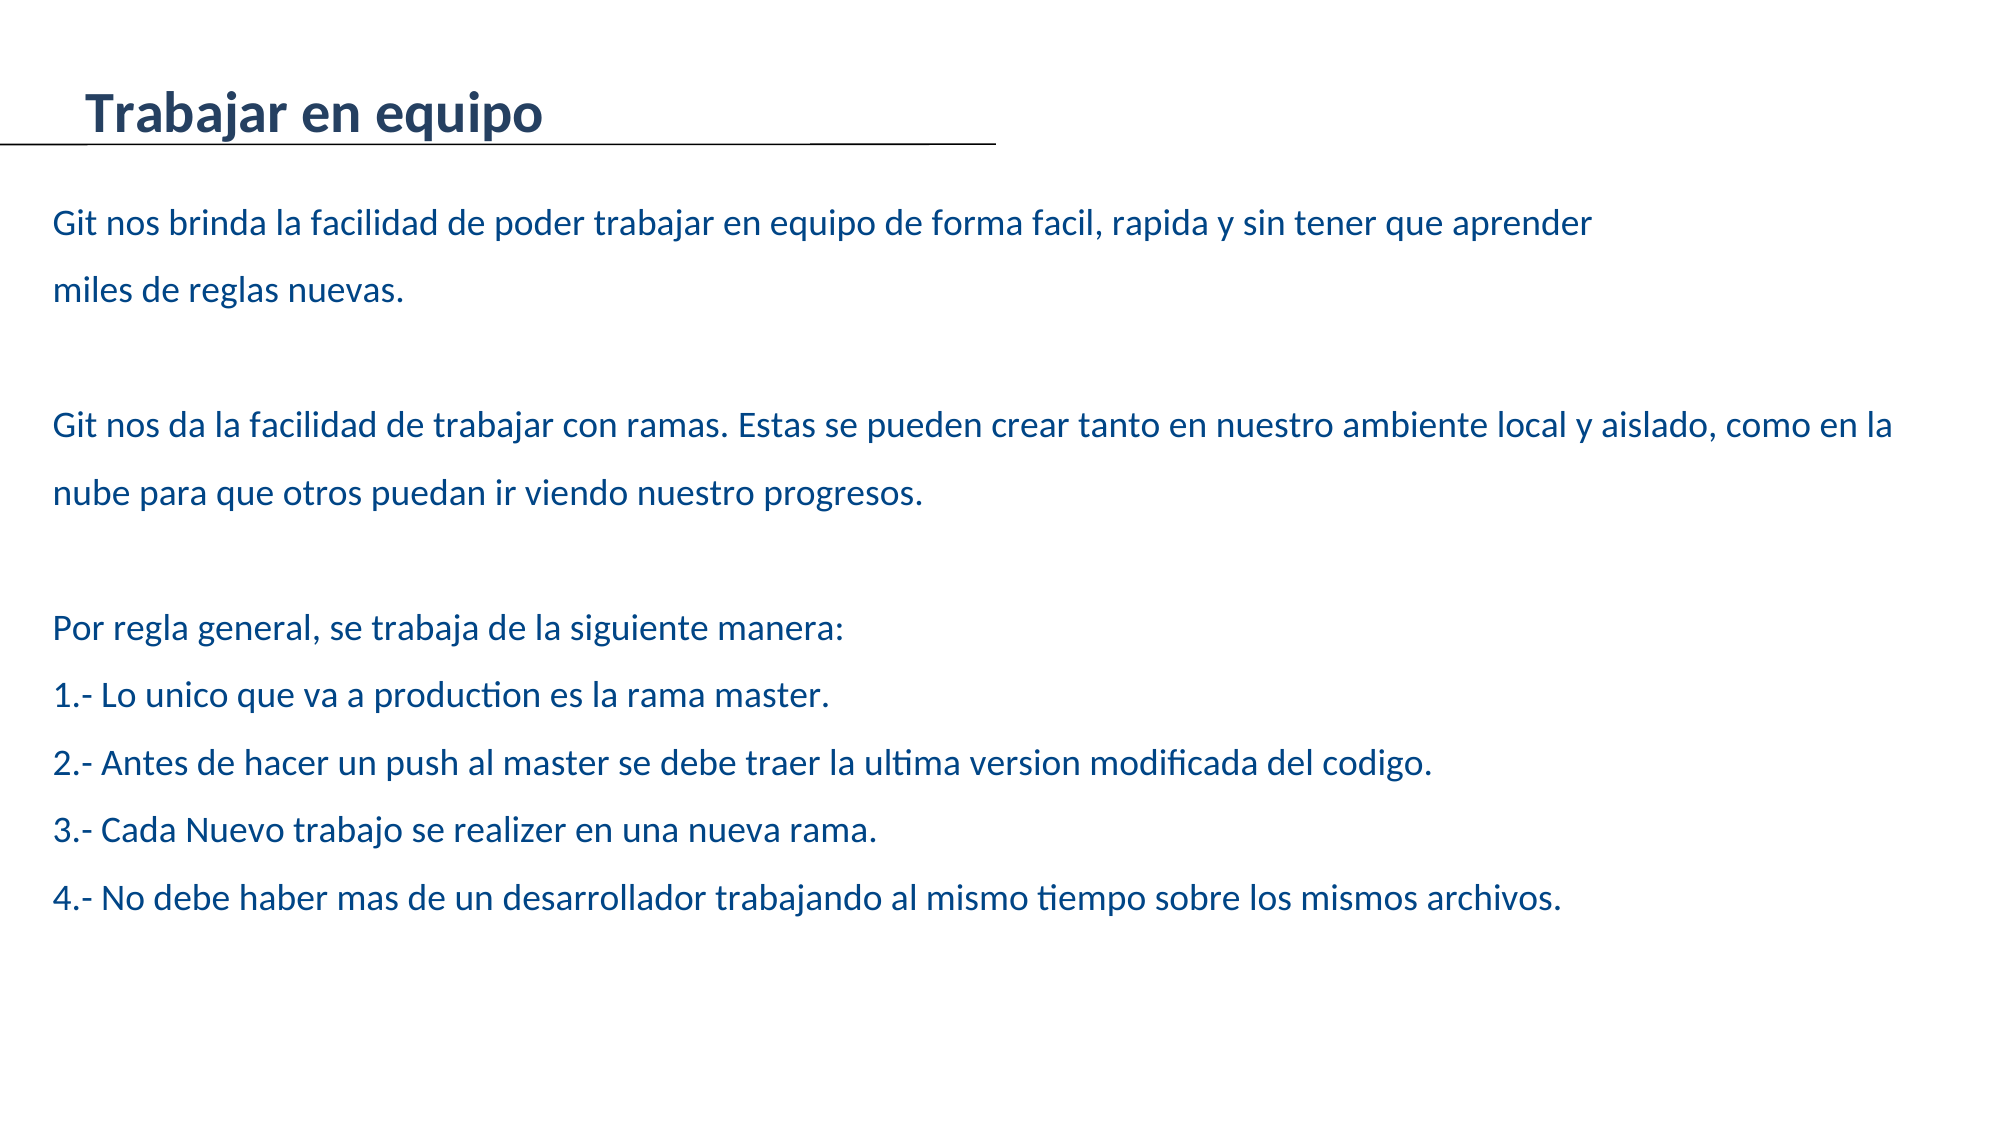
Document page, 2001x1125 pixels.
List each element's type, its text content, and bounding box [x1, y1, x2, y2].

text_box Trabajar en equipo [70, 65, 1077, 152]
text_box Git nos brinda la facilidad de poder trabajar en equipo de forma facil, rapida y sin tener que aprender miles de reglas nuevas. Git nos da la facilidad de trabajar con ramas. Estas se pueden crear tanto en nuestro ambiente local y aislado, como en la nube para que otros puedan ir viendo nuestro progresos. Por regla general, se trabaja de la siguiente manera: 1.- Lo unico que va a production es la rama master. 2.- Antes de hacer un push al master se debe traer la ultima version modificada del codigo. 3.- Cada Nuevo trabajo se realizer en una nueva rama. 4.- No debe haber mas de un desarrollador trabajando al mismo tiempo sobre los mismos archivos. [38, 167, 1950, 1069]
